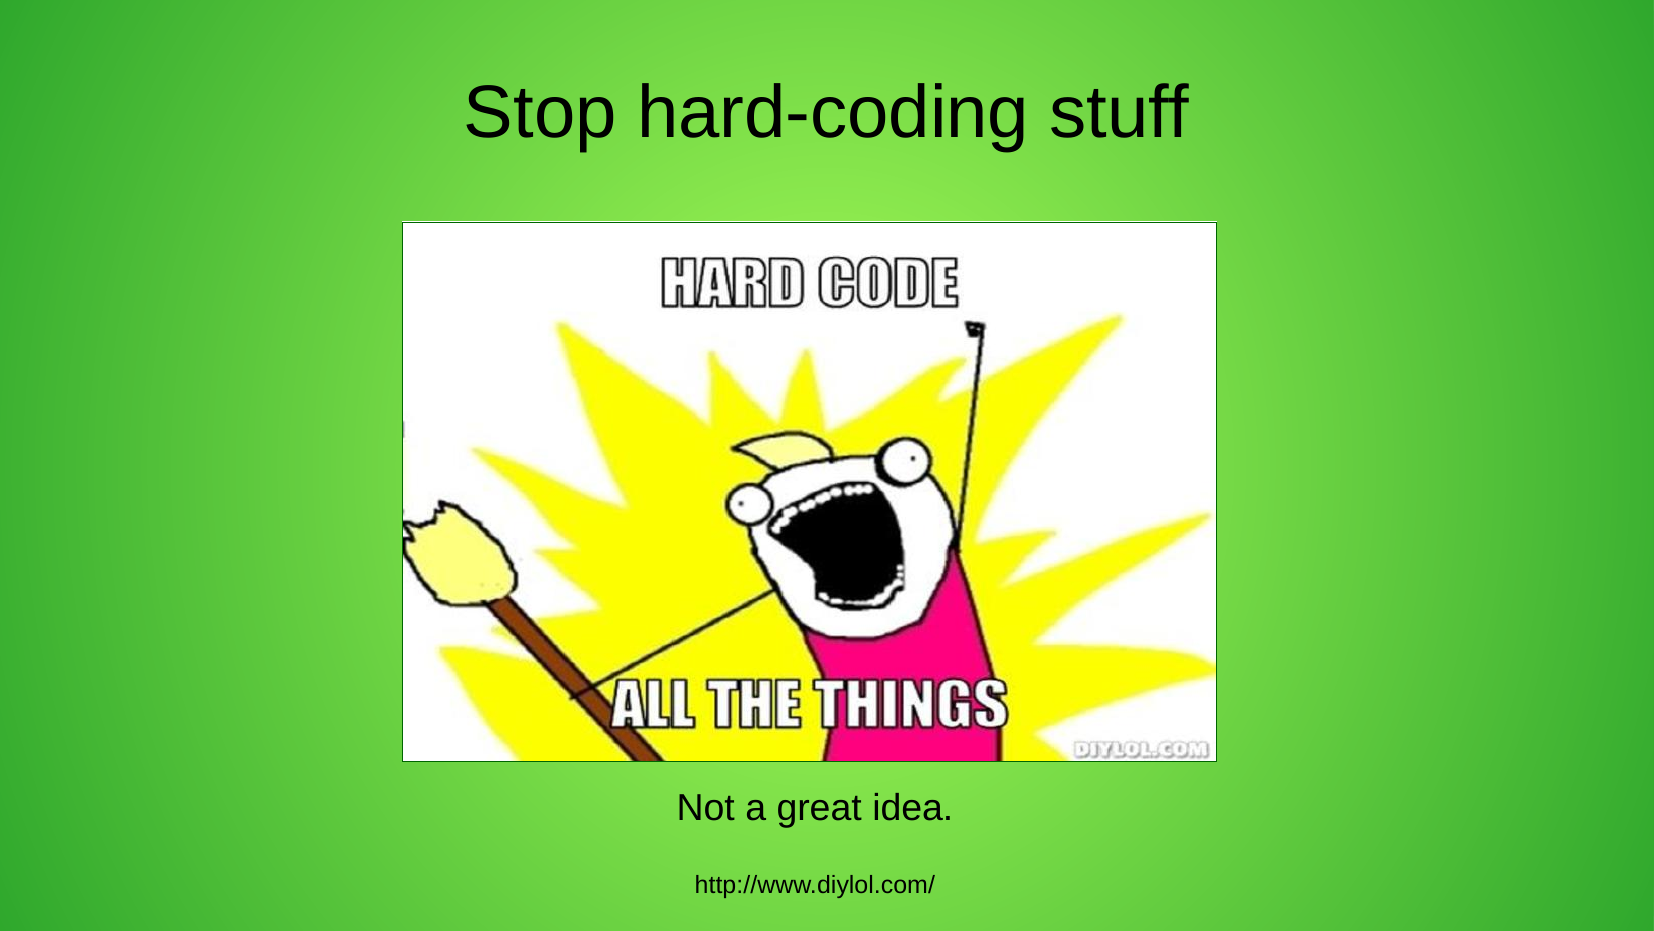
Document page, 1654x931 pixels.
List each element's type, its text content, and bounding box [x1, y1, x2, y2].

text_box Not a great idea. http://www.diylol.com/ [153, 779, 1477, 907]
picture [402, 221, 1217, 762]
title Stop hard-coding stuff [82, 35, 1571, 189]
